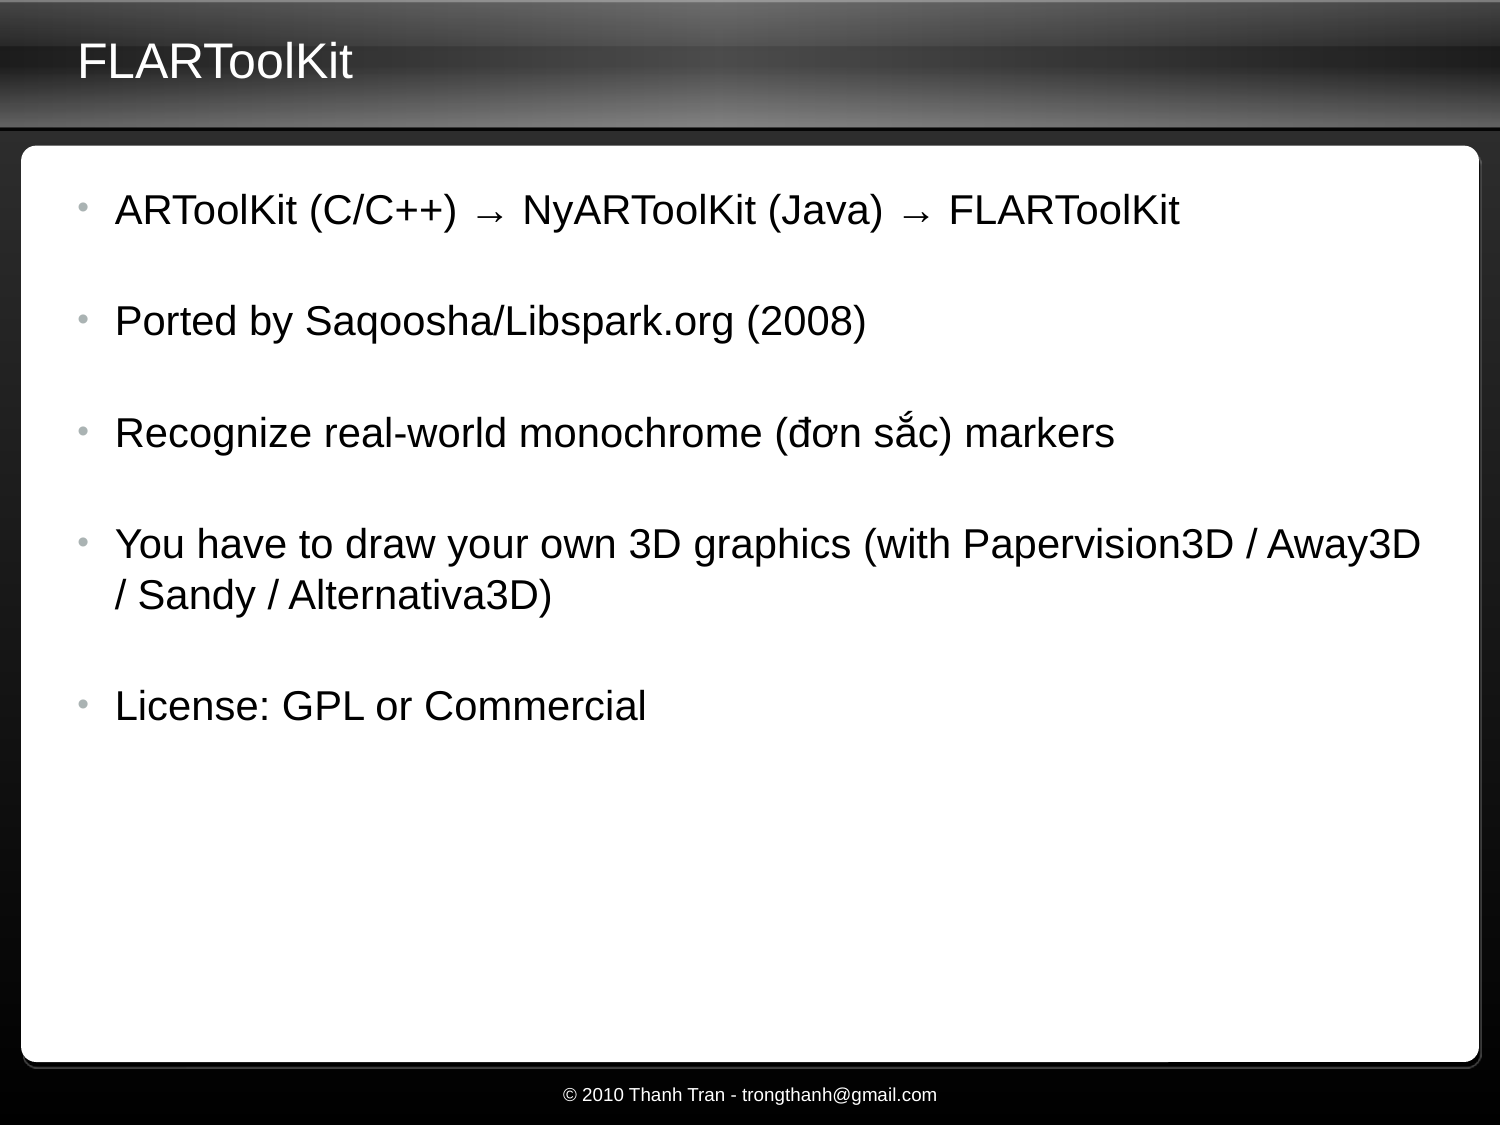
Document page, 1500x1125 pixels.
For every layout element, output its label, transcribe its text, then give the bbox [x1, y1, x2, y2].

picture [0, 0, 1500, 131]
title FLARToolKit [62, 12, 1438, 113]
list ARToolKit (C/C++) → NyARToolKit (Java) → FLARToolKit Ported by Saqoosha/Libspark.org (2008) Recognize real-world monochrome (đơn sắc) markers You have to draw your own 3D graphics (with Papervision3D / Away3D / Sandy / Alternativa3D) License: GPL or Commercial [62, 174, 1438, 1038]
